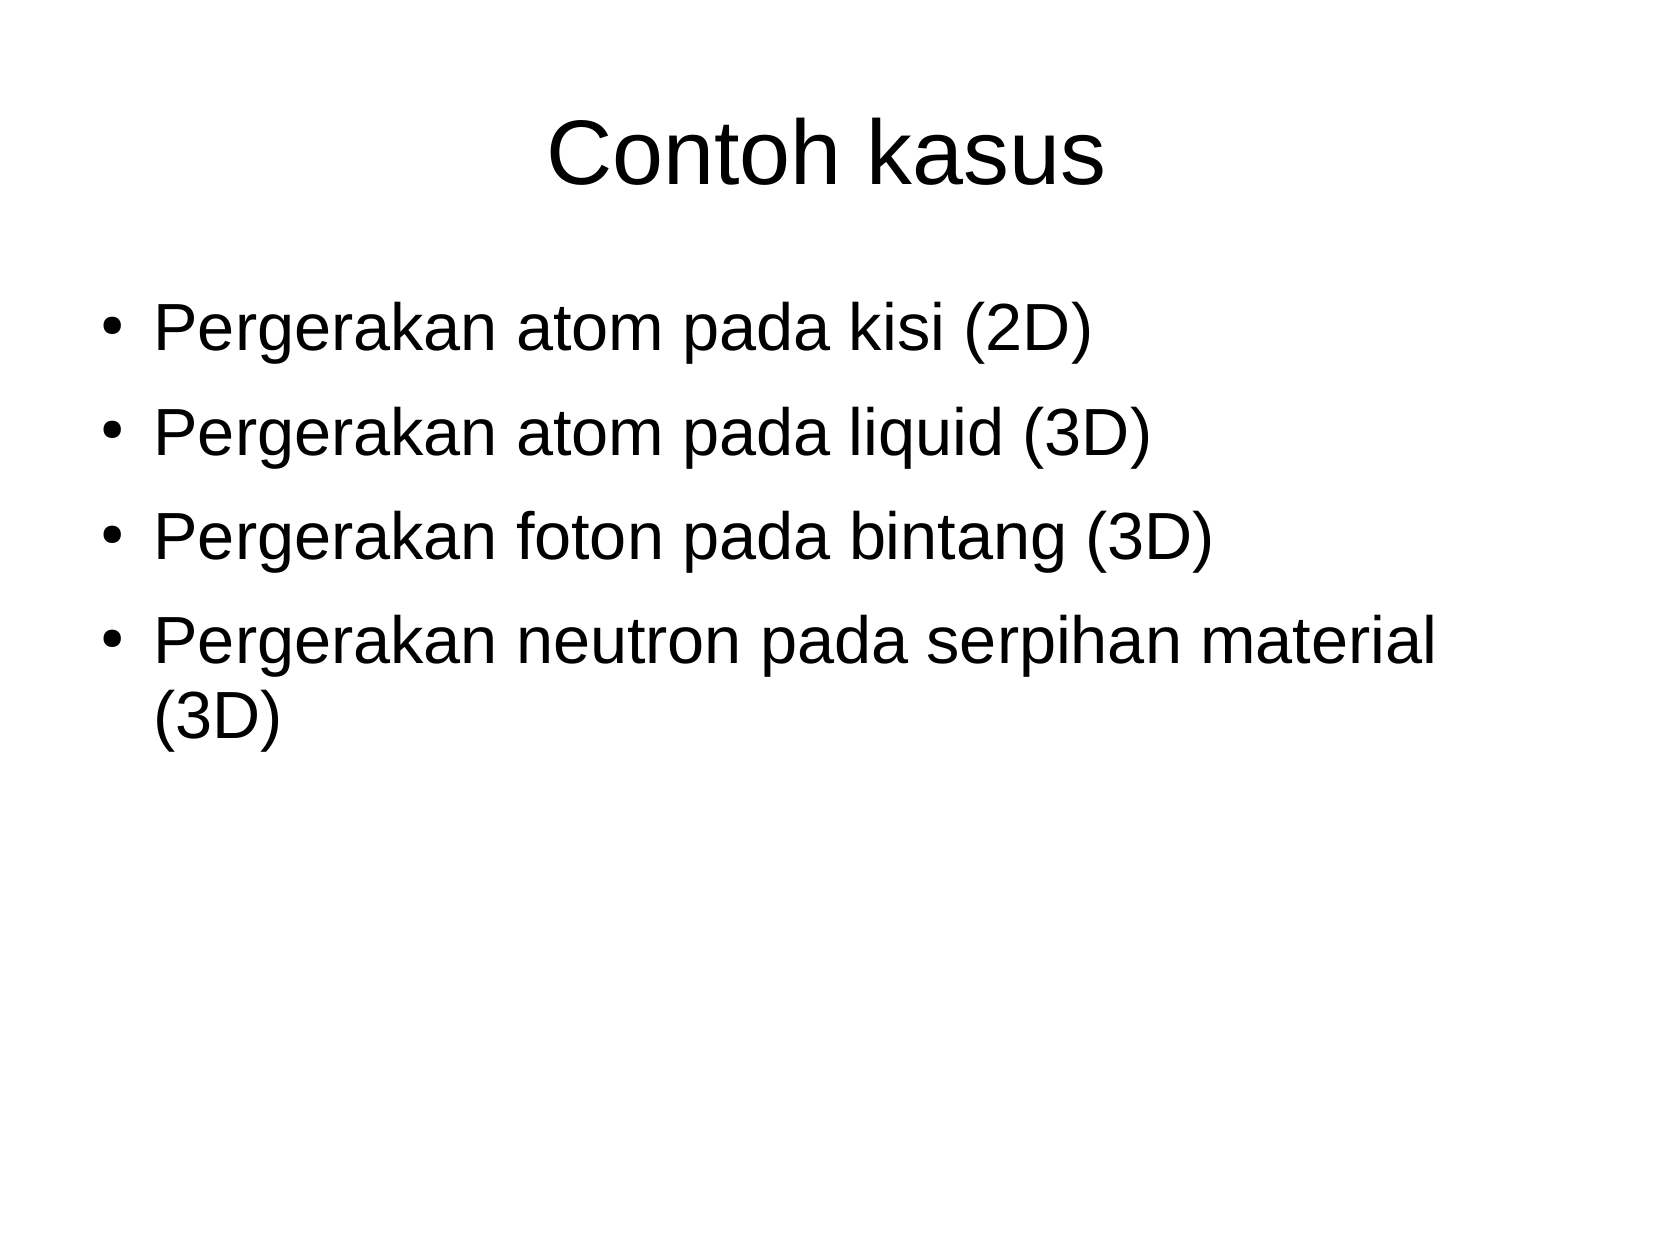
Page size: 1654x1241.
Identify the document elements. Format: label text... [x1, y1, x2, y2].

title Contoh kasus [82, 49, 1571, 257]
list Pergerakan atom pada kisi (2D) Pergerakan atom pada liquid (3D) Pergerakan foton pada bintang (3D) Pergerakan neutron pada serpihan material (3D) [82, 290, 1538, 1010]
